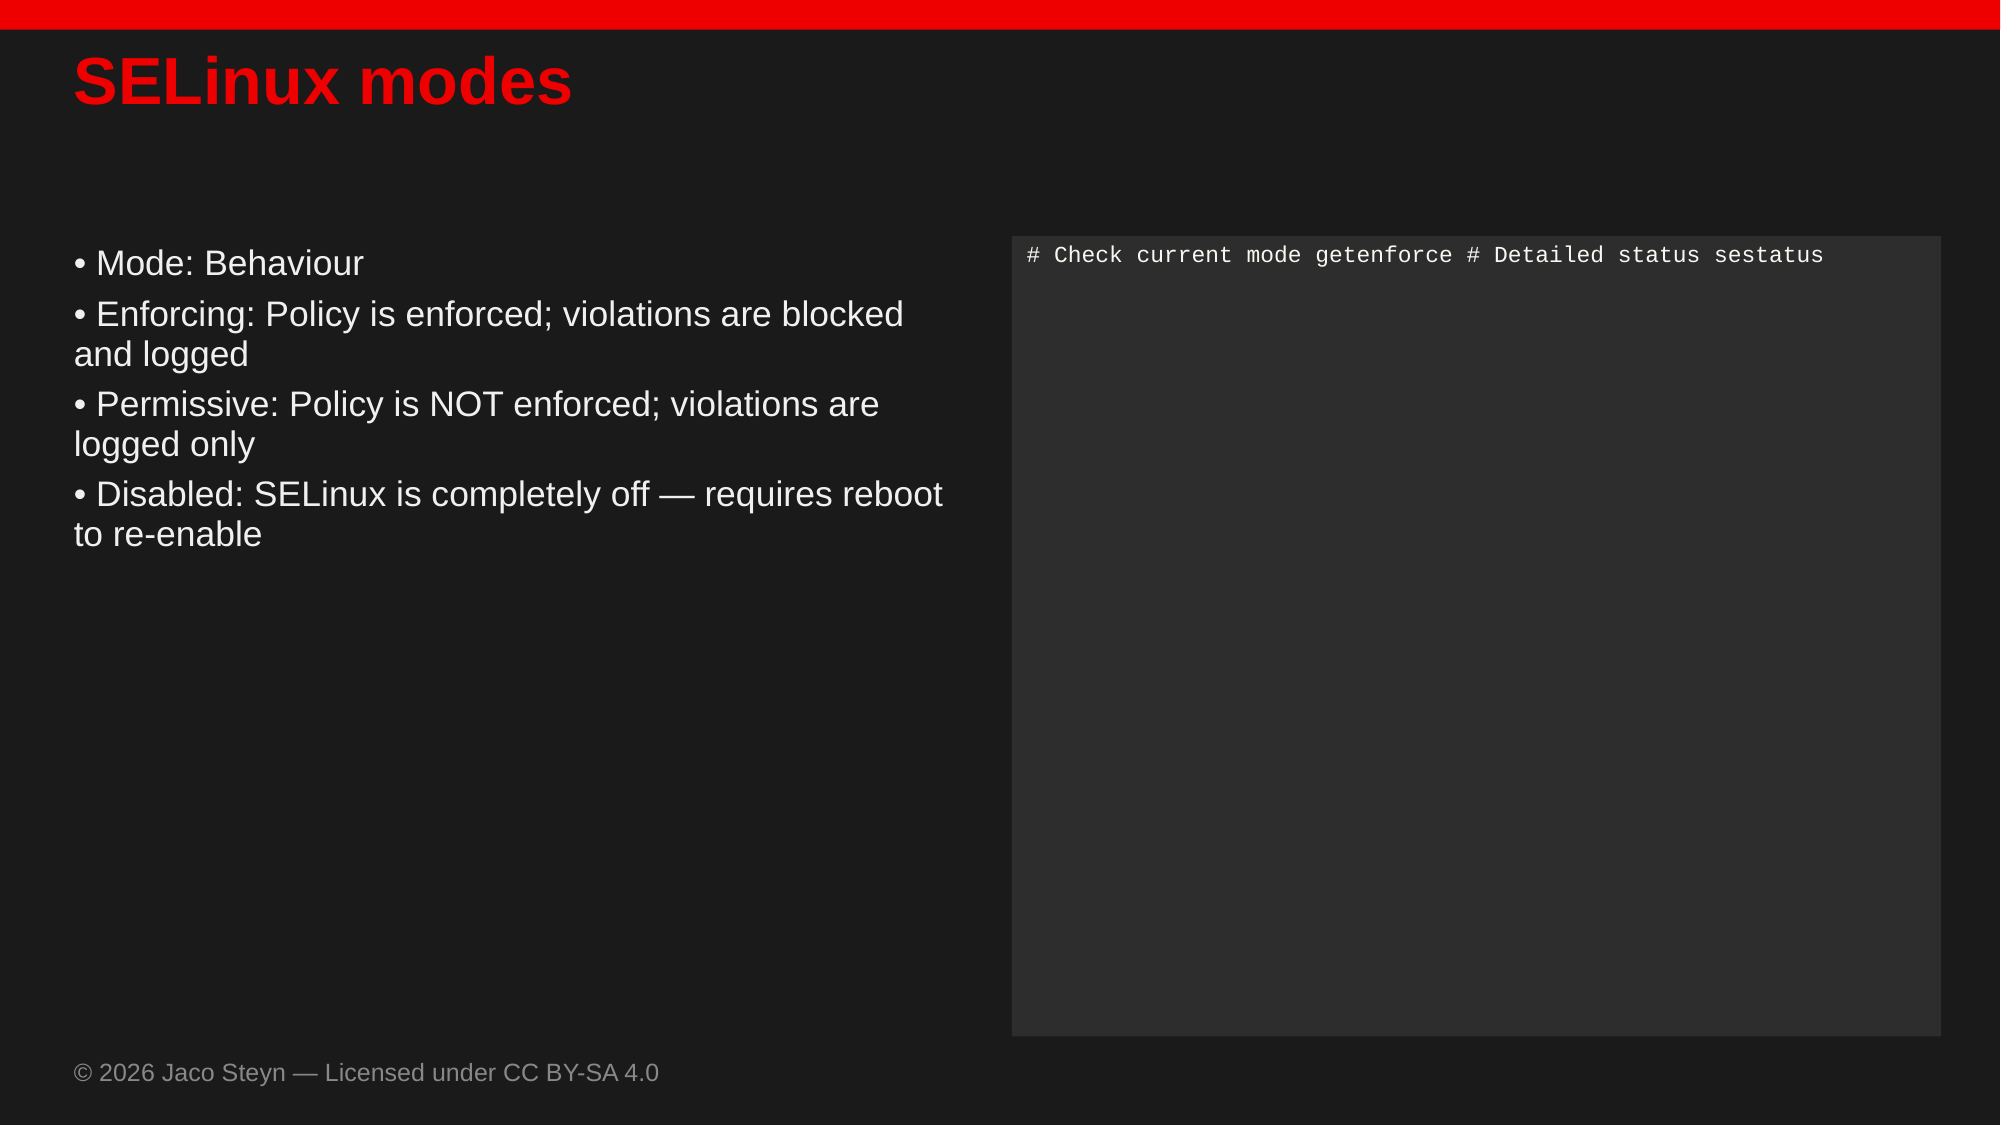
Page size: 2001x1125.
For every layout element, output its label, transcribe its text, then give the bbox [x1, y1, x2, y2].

text_box © 2026 Jaco Steyn — Licensed under CC BY-SA 4.0 [59, 1051, 1942, 1093]
text_box • Mode: Behaviour • Enforcing: Policy is enforced; violations are blocked and logged • Permissive: Policy is NOT enforced; violations are logged only • Disabled: SELinux is completely off — requires reboot to re-enable [59, 236, 989, 1037]
text_box [0, 0, 2001, 30]
text_box SELinux modes [59, 36, 1942, 208]
text_box # Check current mode getenforce # Detailed status sestatus [1011, 236, 1942, 1037]
